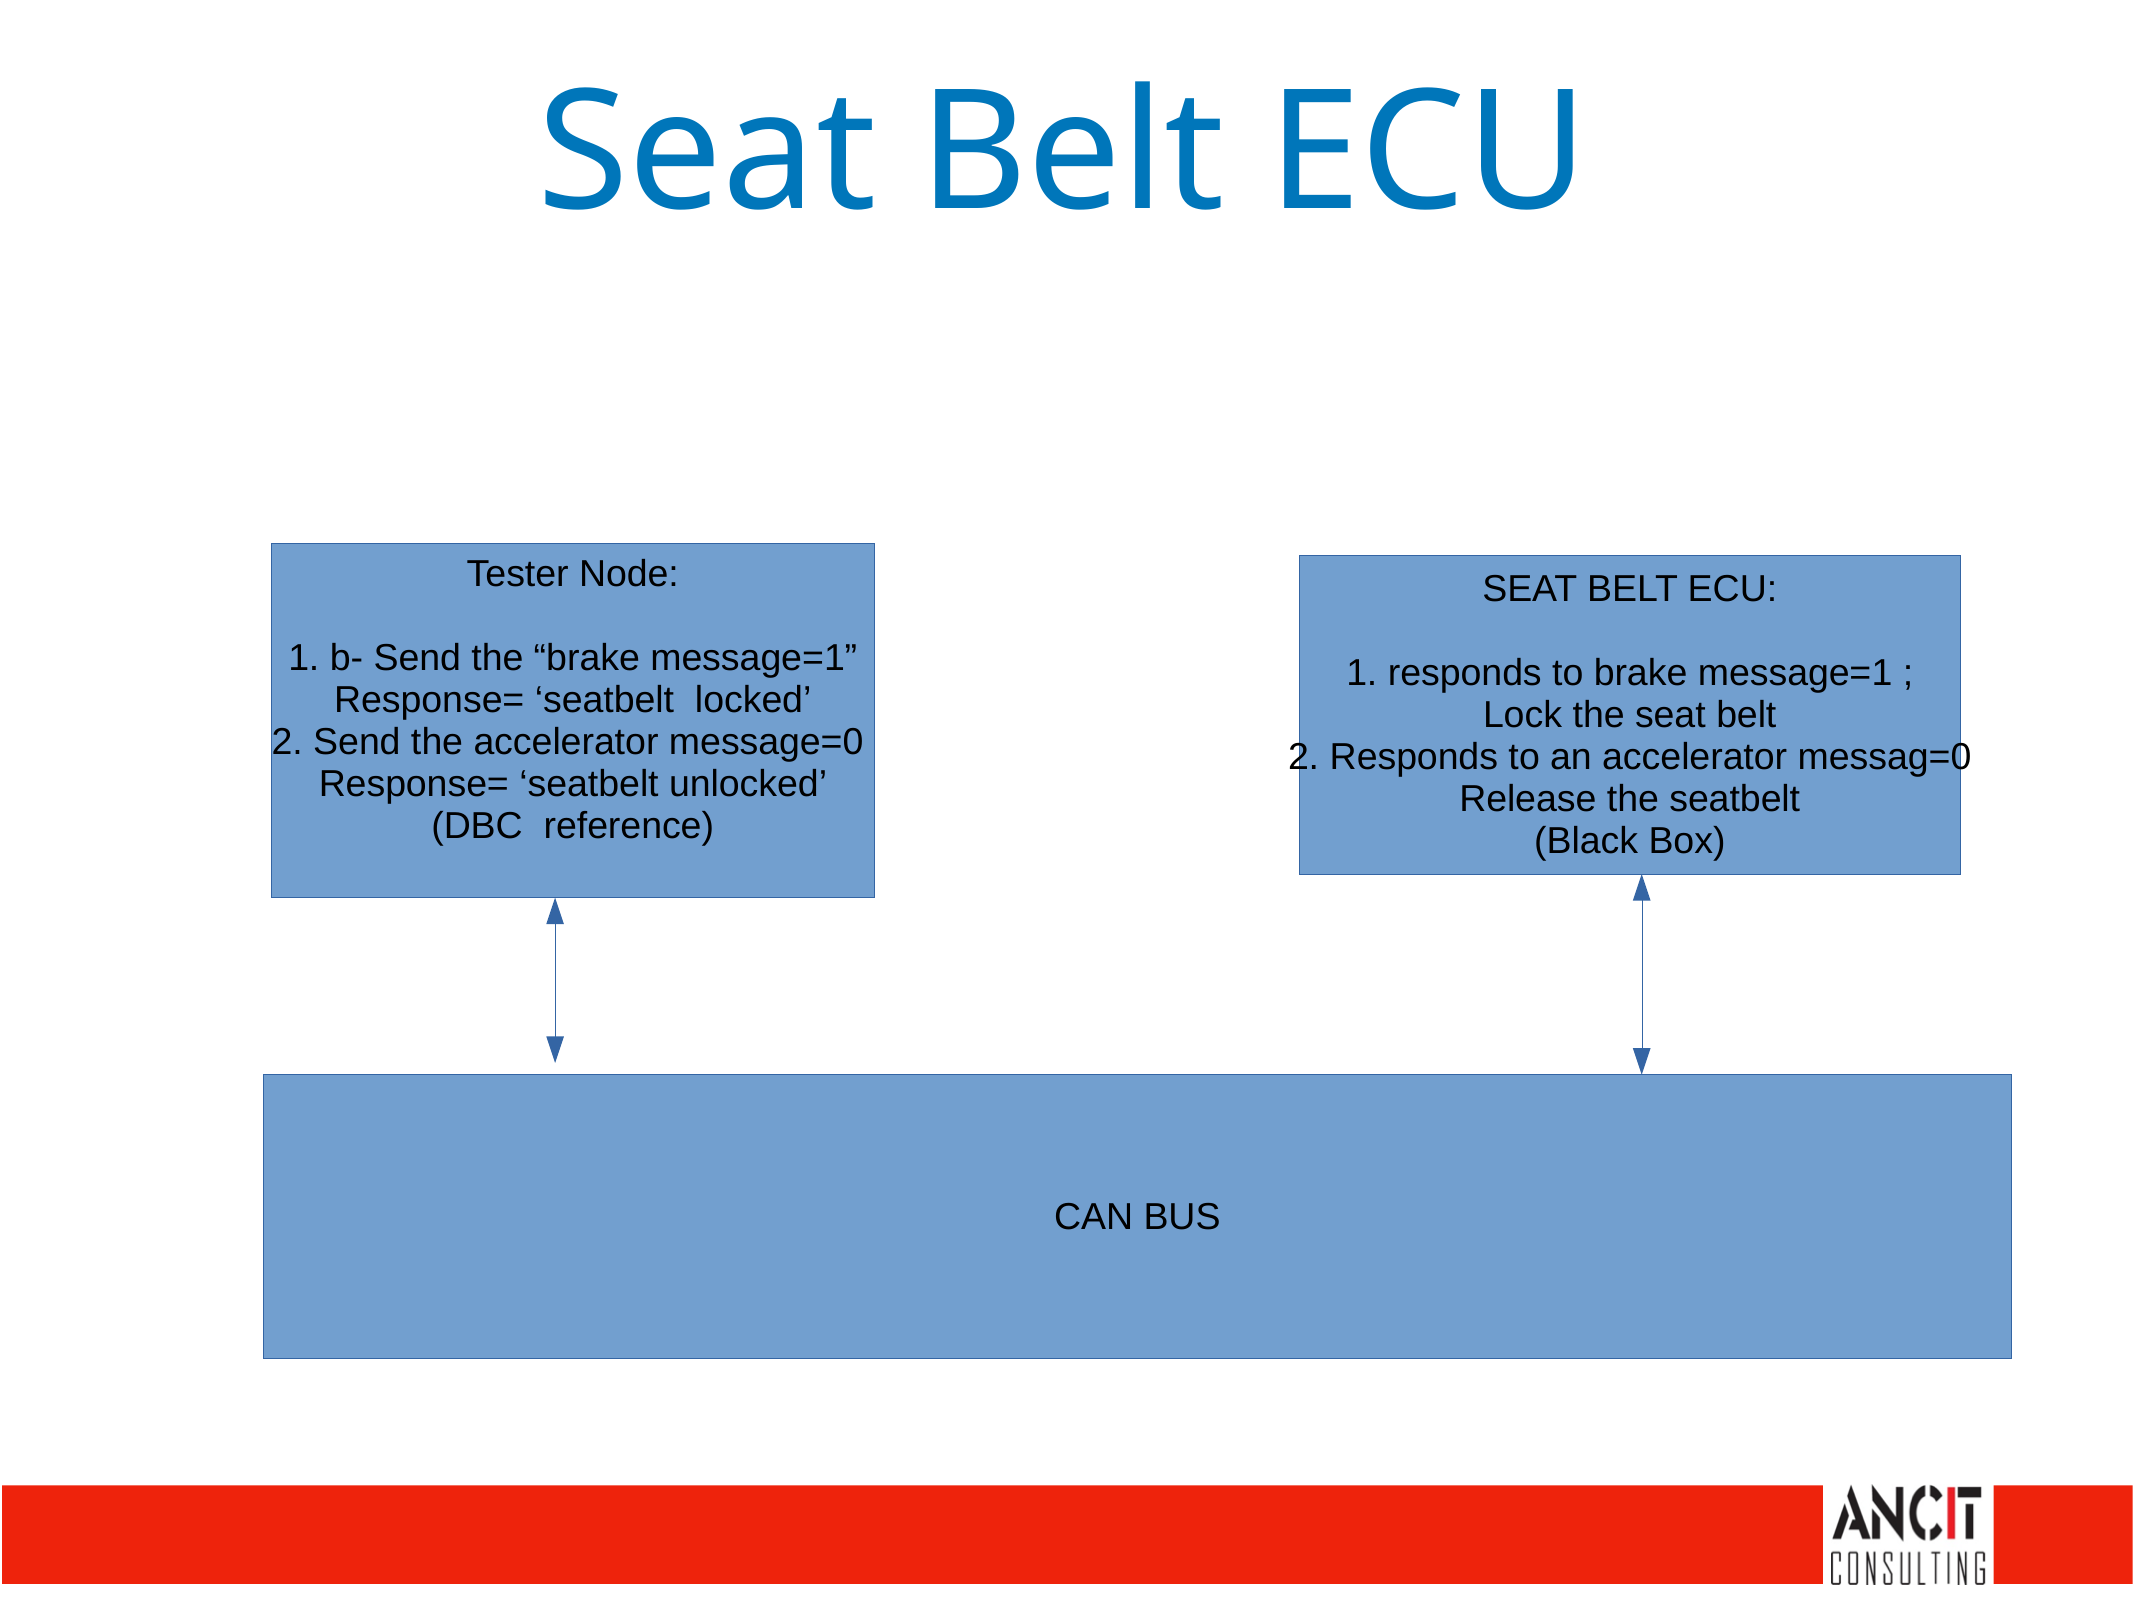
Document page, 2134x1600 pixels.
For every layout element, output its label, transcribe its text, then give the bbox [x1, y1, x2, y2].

picture [1831, 1484, 1986, 1585]
text_box CAN BUS [263, 1074, 2012, 1359]
title Seat Belt ECU [188, 23, 1938, 260]
text_box [2, 1485, 1823, 1584]
text_box Tester Node: 1. b- Send the “brake message=1” Response= ‘seatbelt locked’ 2. Send the accelerator message=0 Response= ‘seatbelt unlocked’ (DBC reference) [271, 543, 875, 898]
text_box [1993, 1485, 2133, 1584]
text_box SEAT BELT ECU: 1. responds to brake message=1 ; Lock the seat belt 2. Responds to an accelerator messag=0 Release the seatbelt (Black Box) [1299, 555, 1961, 875]
